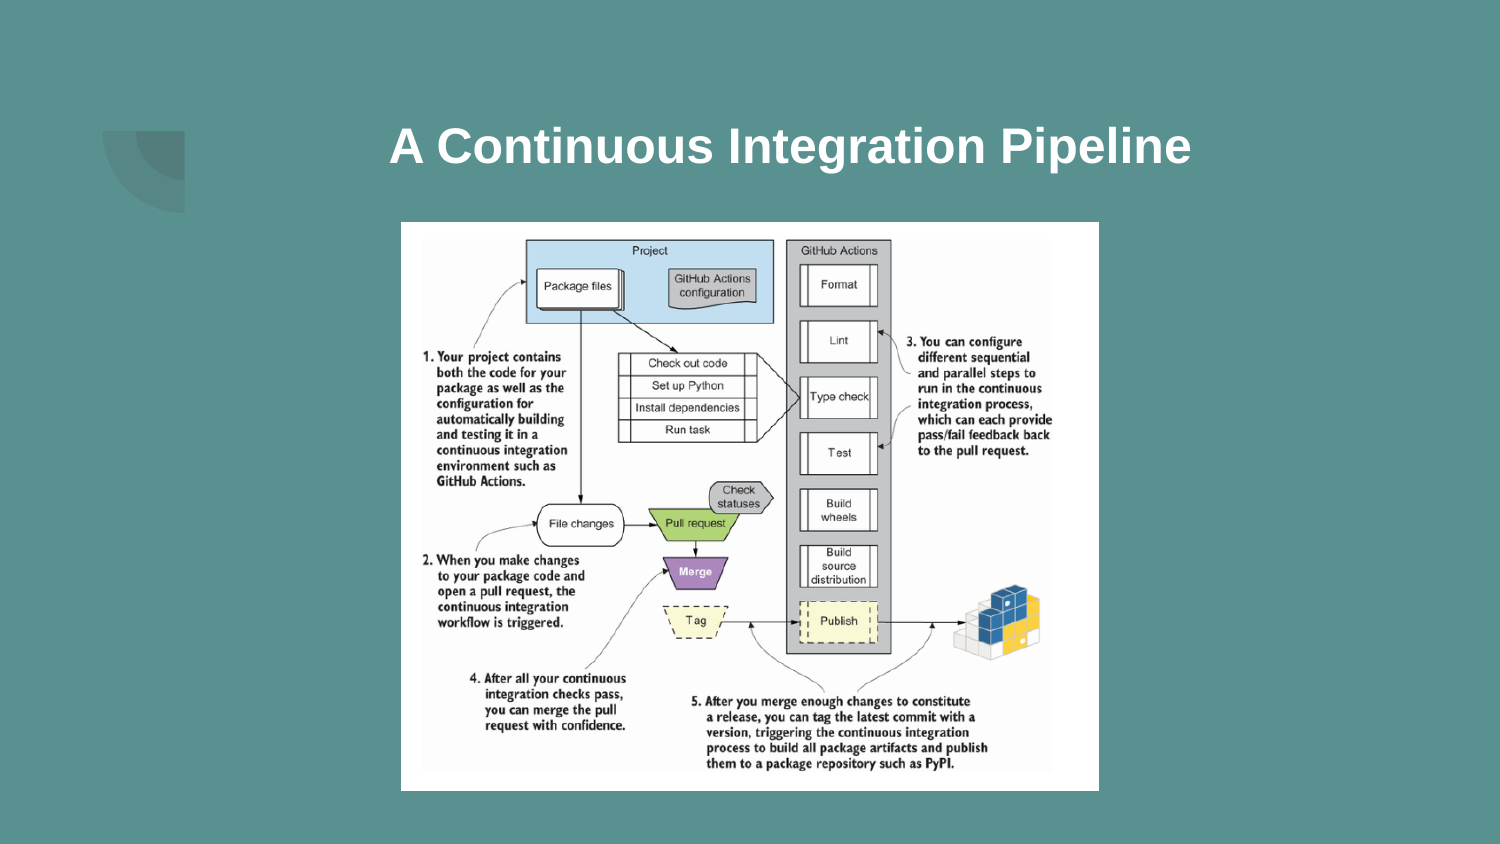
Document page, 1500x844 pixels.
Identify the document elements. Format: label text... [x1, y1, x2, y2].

picture [401, 222, 1099, 791]
title A Continuous Integration Pipeline [213, 98, 1368, 263]
